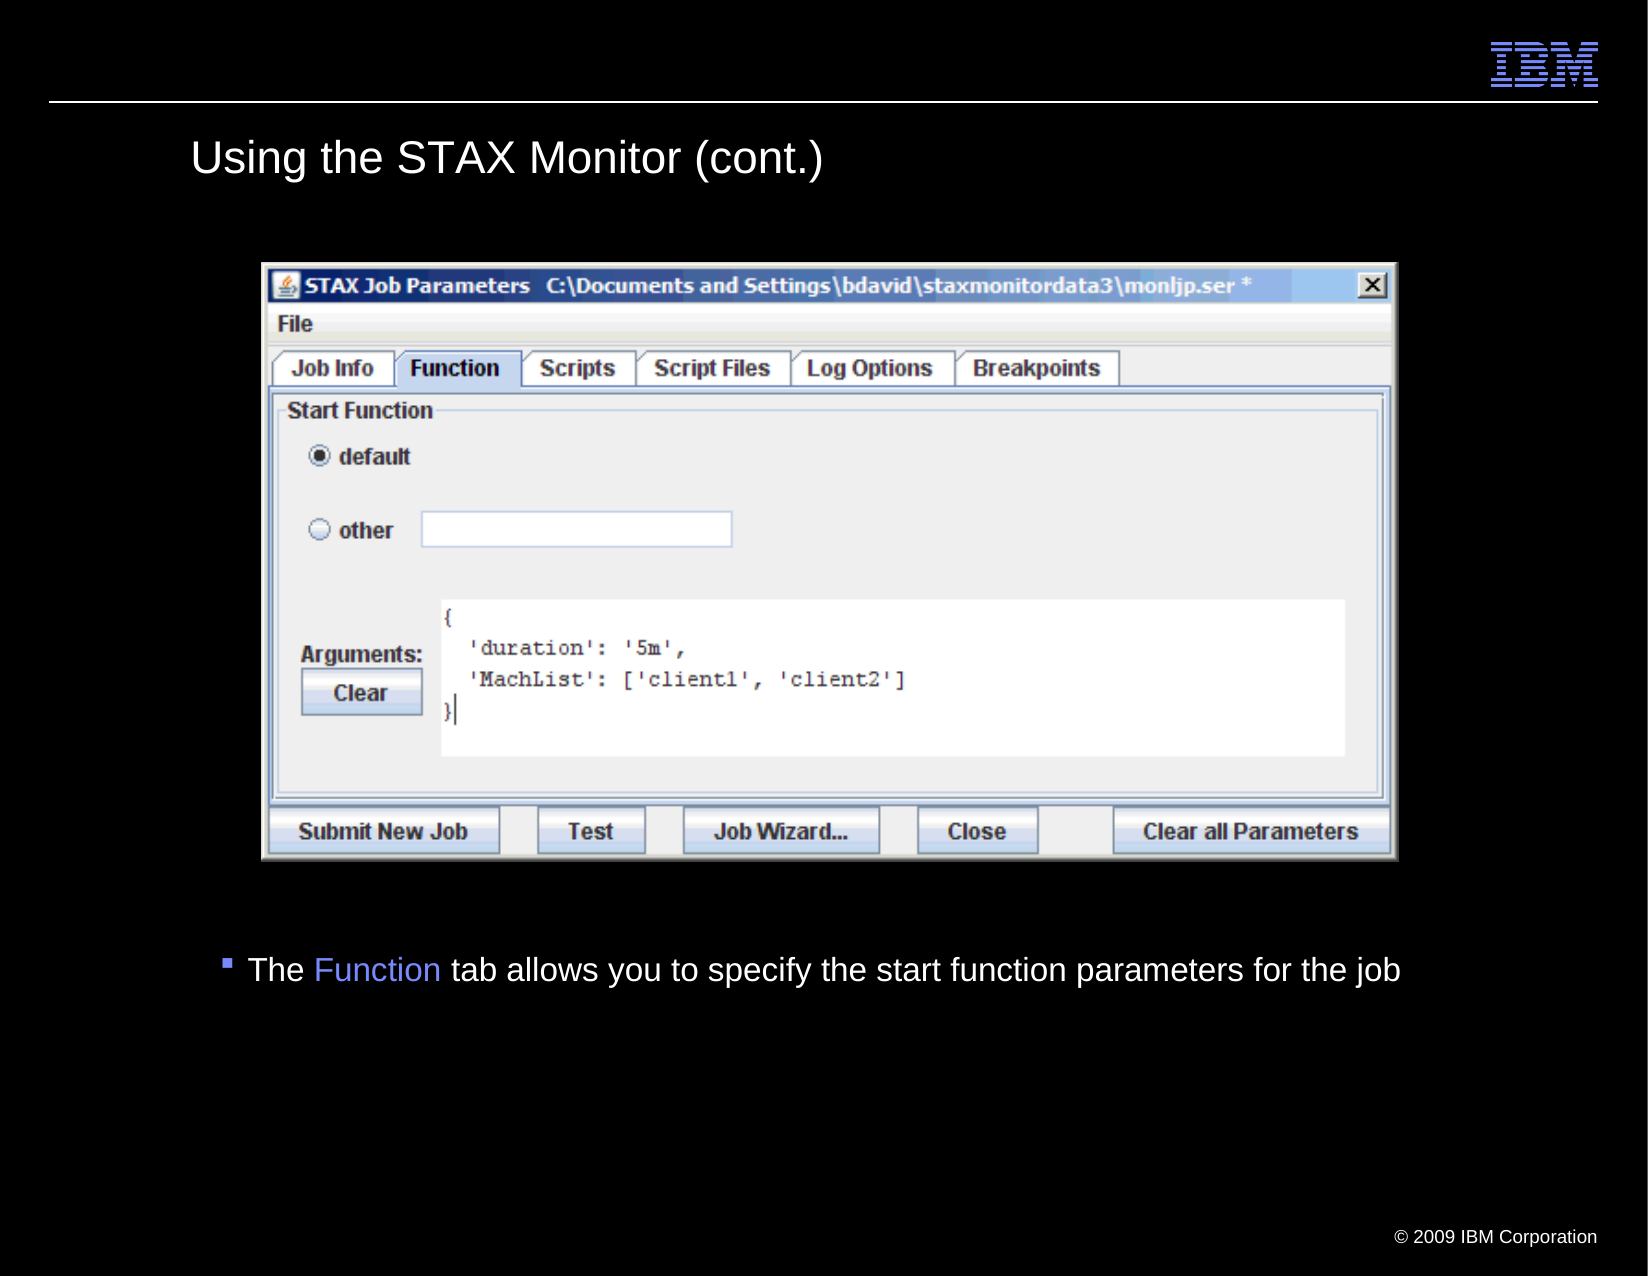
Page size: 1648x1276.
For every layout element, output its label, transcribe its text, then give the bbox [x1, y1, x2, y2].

title Using the STAX Monitor (cont.) [173, 125, 1648, 219]
picture [1491, 42, 1598, 87]
picture [261, 262, 1399, 862]
text_box The Function tab allows you to specify the start function parameters for the job [219, 219, 1570, 988]
